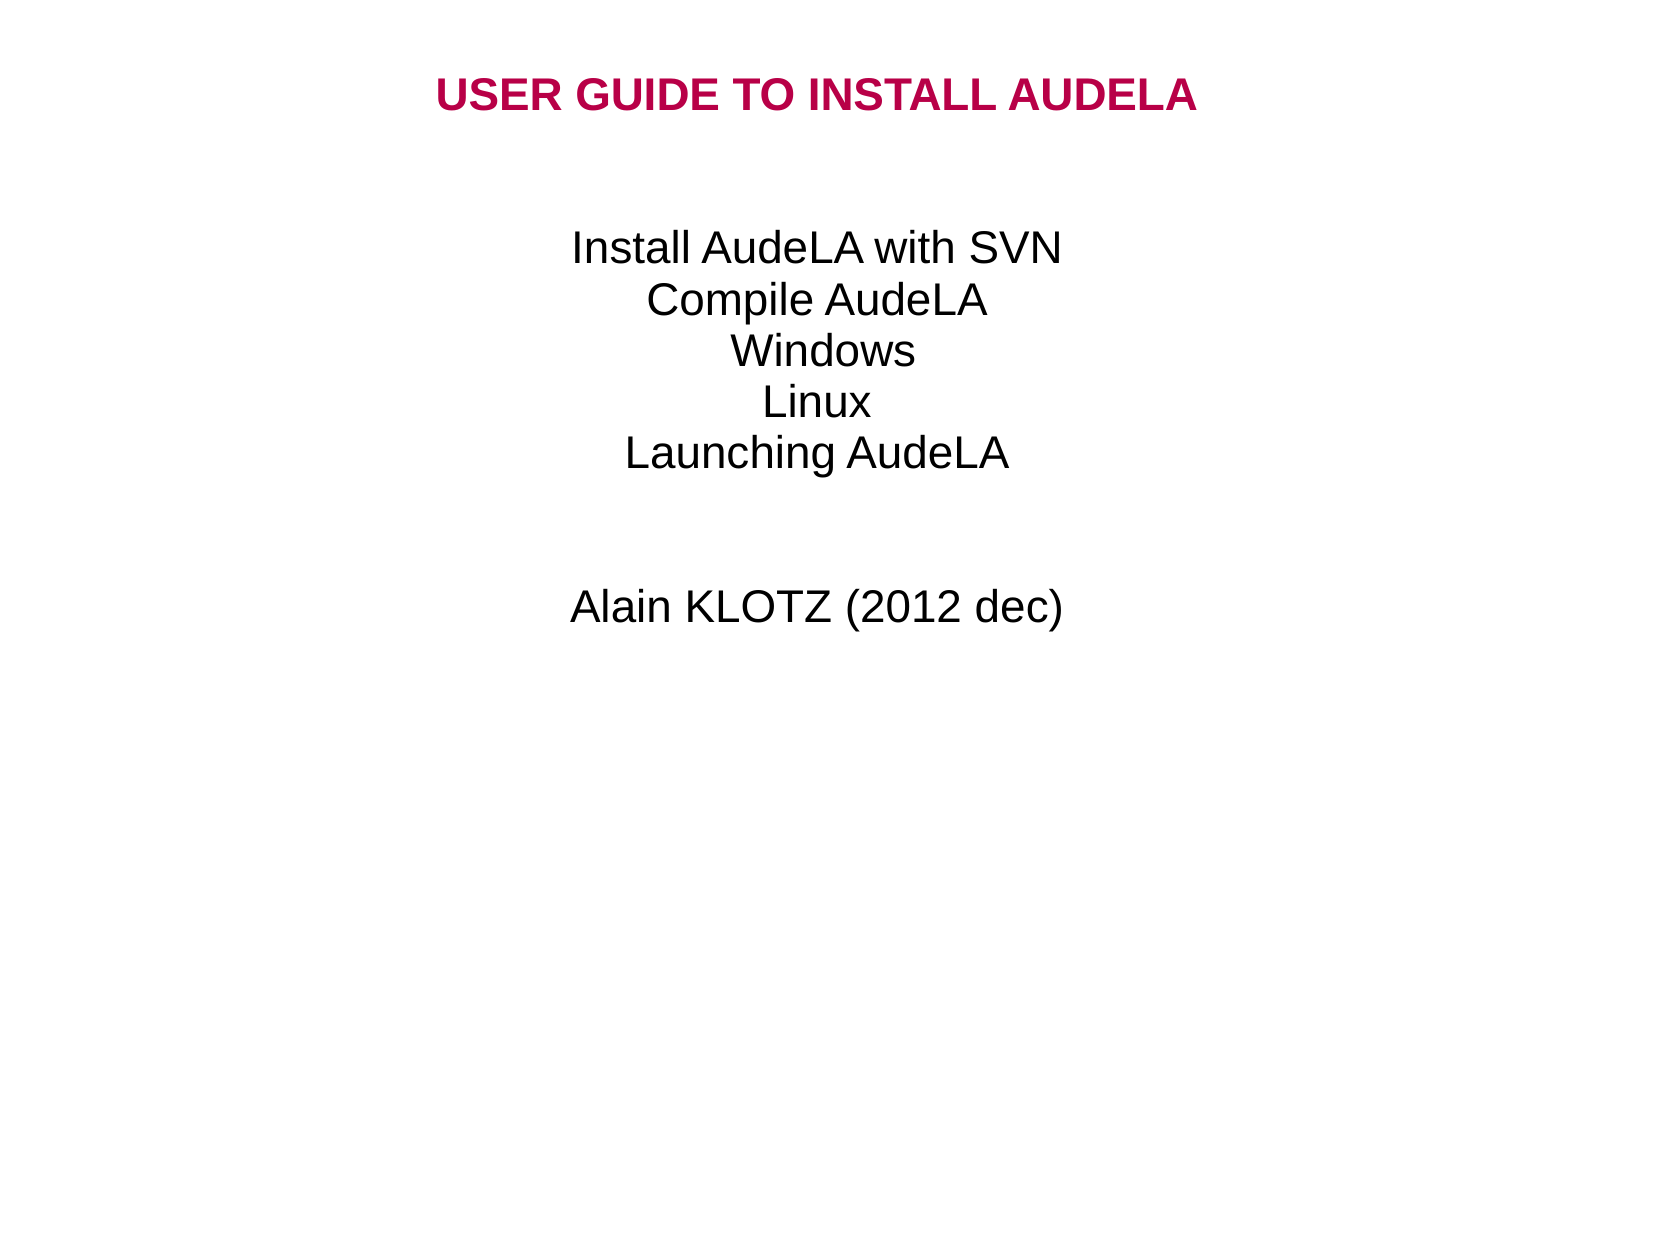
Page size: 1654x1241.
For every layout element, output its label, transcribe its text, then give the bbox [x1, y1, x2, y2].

text_box USER GUIDE TO INSTALL AUDELA Install AudeLA with SVN Compile AudeLA Windows Linux Launching AudeLA Alain KLOTZ (2012 dec) [420, 61, 1214, 639]
